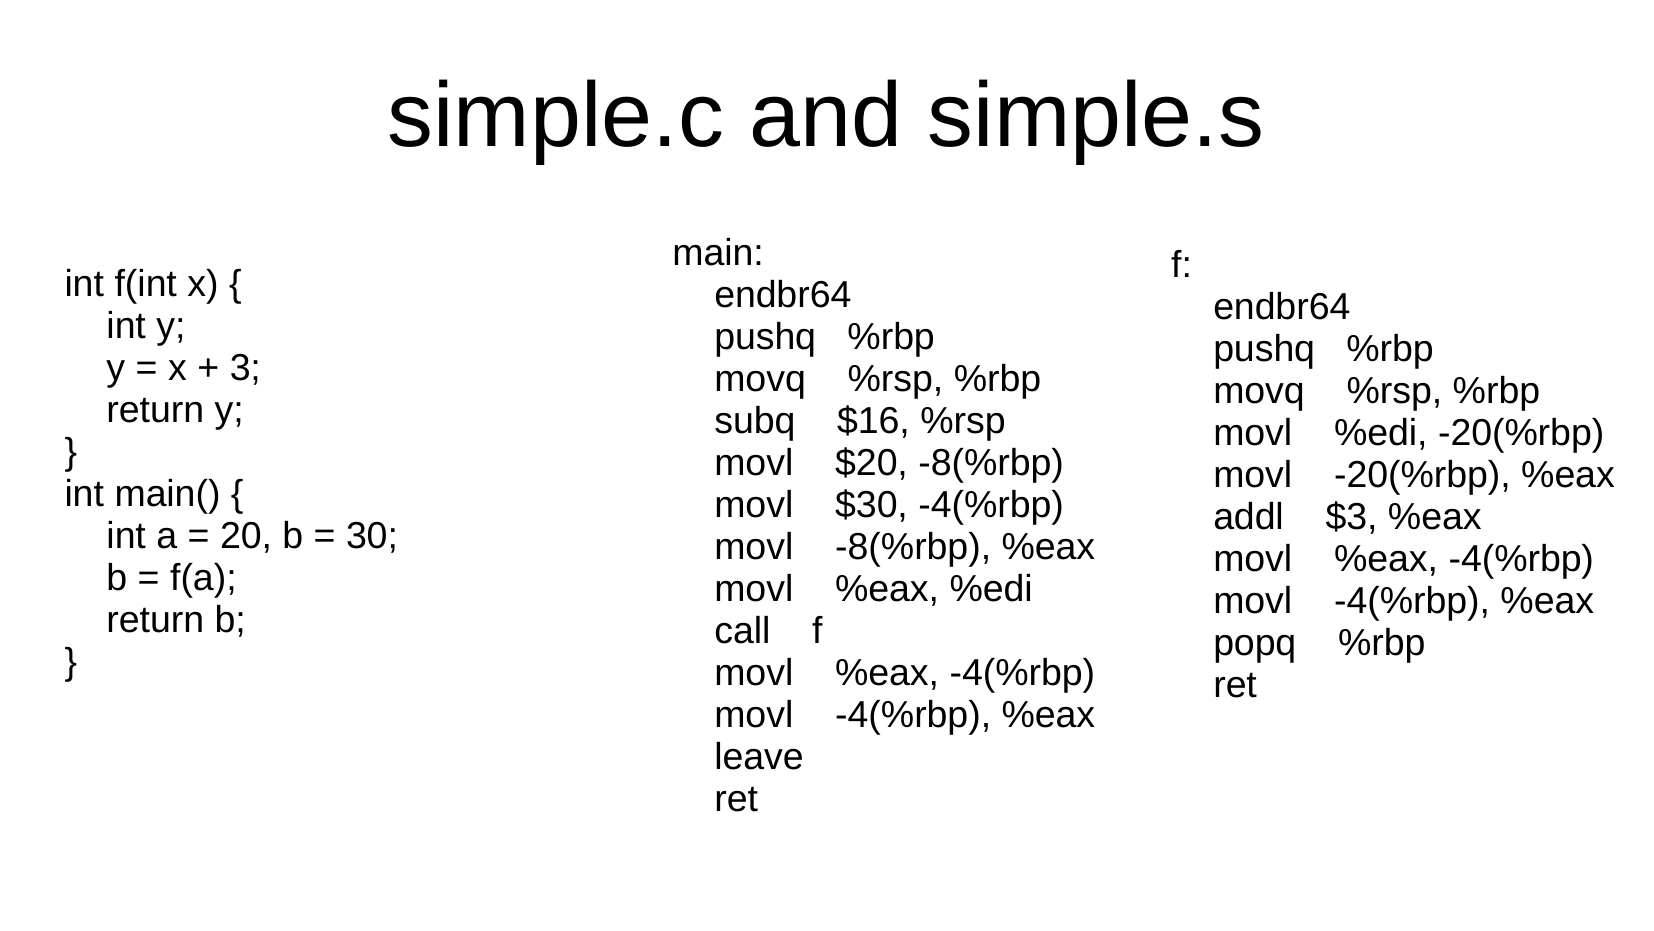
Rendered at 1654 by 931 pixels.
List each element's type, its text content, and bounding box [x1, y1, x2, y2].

text_box main: endbr64 pushq %rbp movq %rsp, %rbp subq $16, %rsp movl $20, -8(%rbp) movl $30, -4(%rbp) movl -8(%rbp), %eax movl %eax, %edi call f movl %eax, -4(%rbp) movl -4(%rbp), %eax leave ret [657, 224, 1111, 827]
title simple.c and simple.s [82, 37, 1571, 193]
text_box int f(int x) { int y; y = x + 3; return y; } int main() { int a = 20, b = 30; b = f(a); return b; } [49, 255, 414, 733]
text_box f: endbr64 pushq %rbp movq %rsp, %rbp movl %edi, -20(%rbp) movl -20(%rbp), %eax addl $3, %eax movl %eax, -4(%rbp) movl -4(%rbp), %eax popq %rbp ret [1156, 236, 1630, 713]
